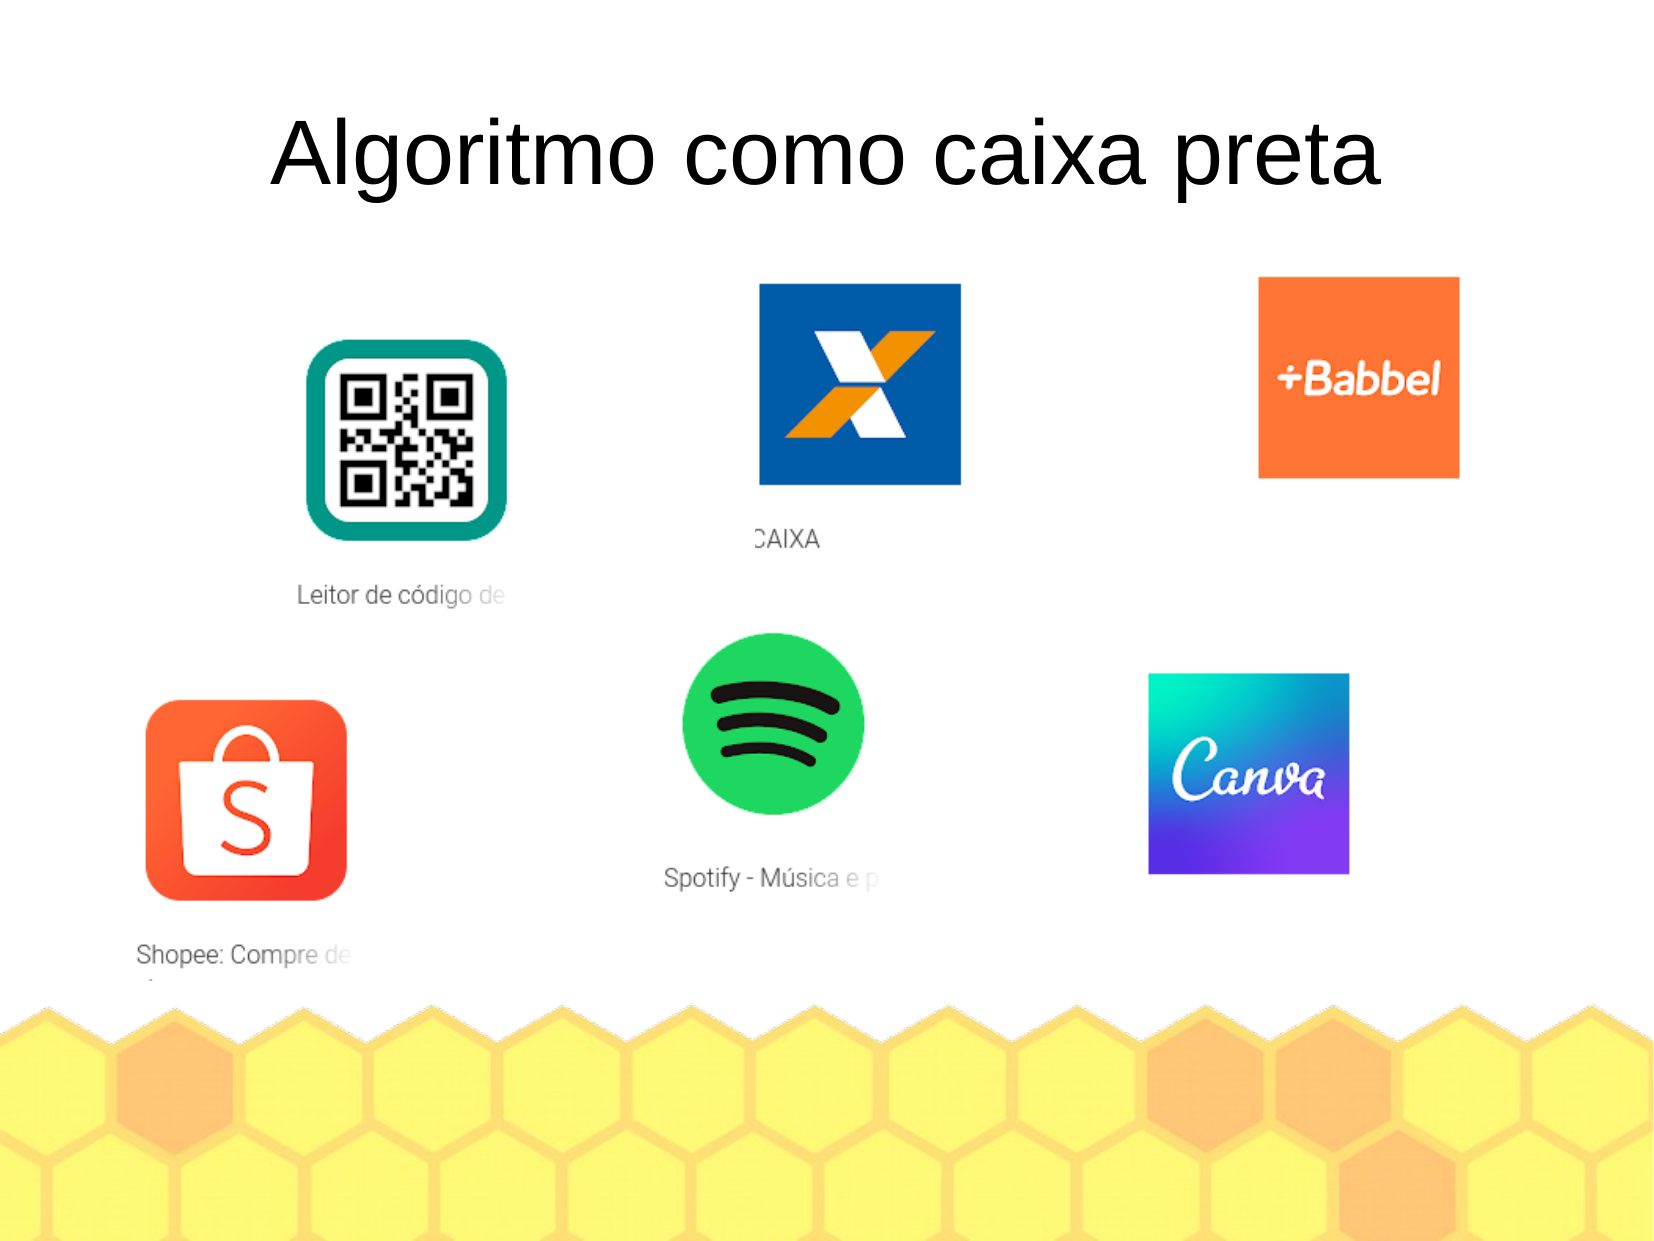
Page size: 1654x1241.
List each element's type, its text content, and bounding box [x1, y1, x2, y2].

picture [283, 318, 526, 615]
picture [755, 281, 977, 556]
picture [1251, 271, 1463, 485]
title Algoritmo como caixa preta [82, 49, 1571, 257]
picture [661, 610, 885, 898]
picture [1141, 669, 1359, 898]
picture [135, 683, 355, 981]
picture [0, 1001, 1654, 1241]
